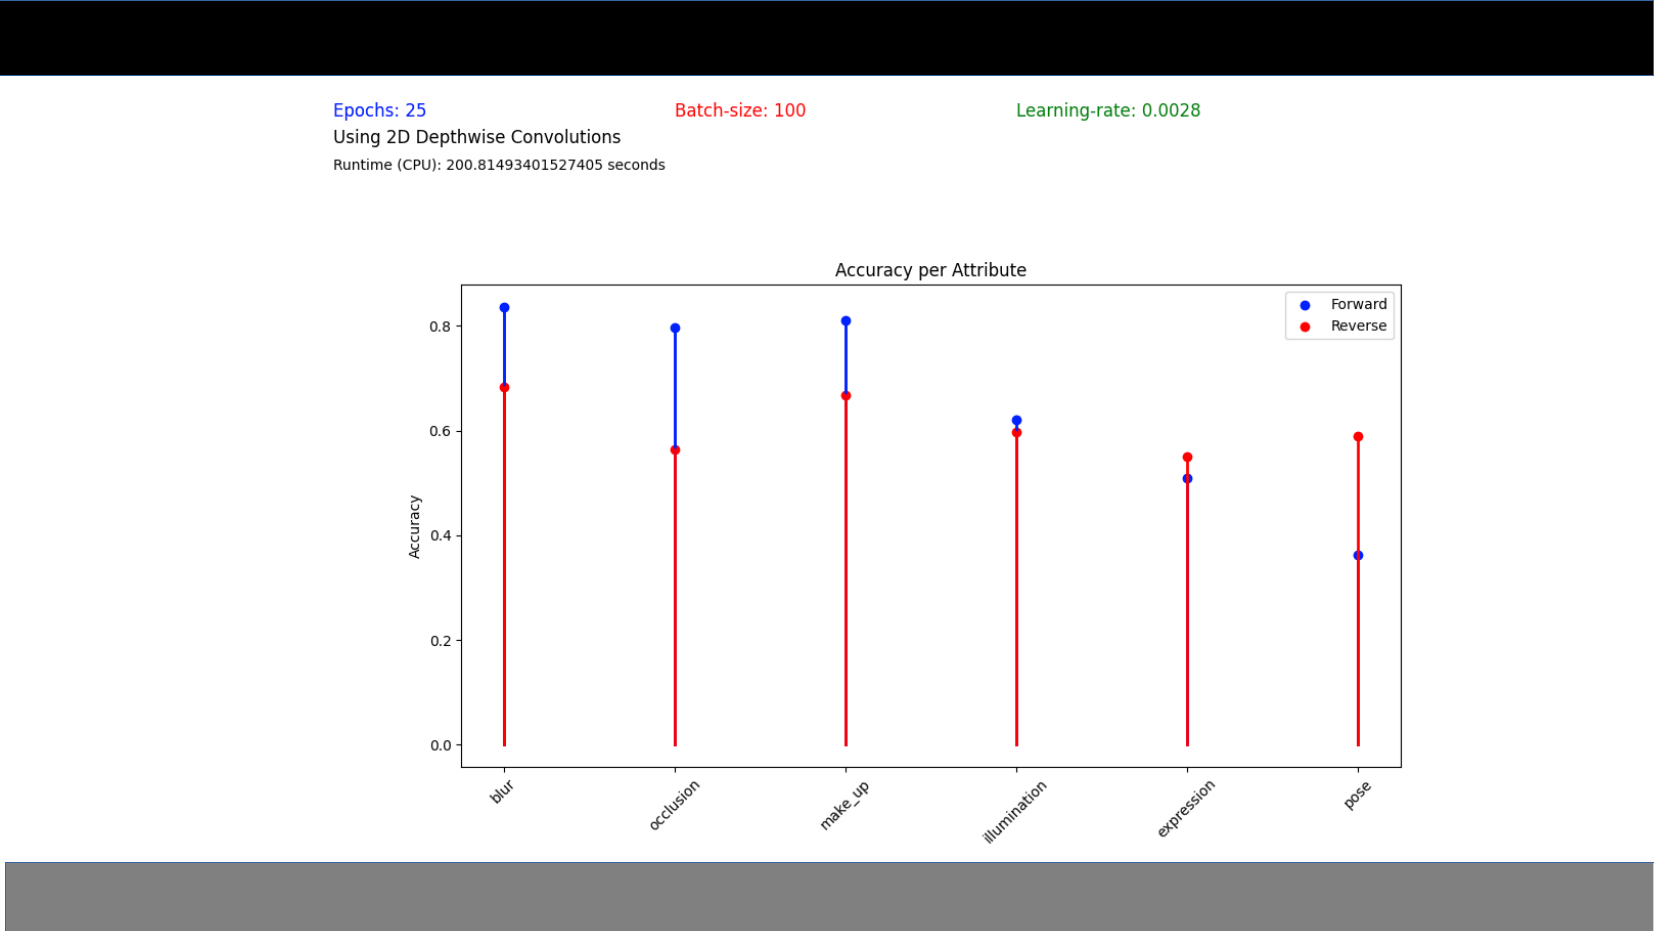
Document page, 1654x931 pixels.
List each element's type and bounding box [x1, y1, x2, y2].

text_box [0, 0, 1654, 76]
picture [323, 92, 1411, 856]
text_box [5, 862, 1654, 931]
